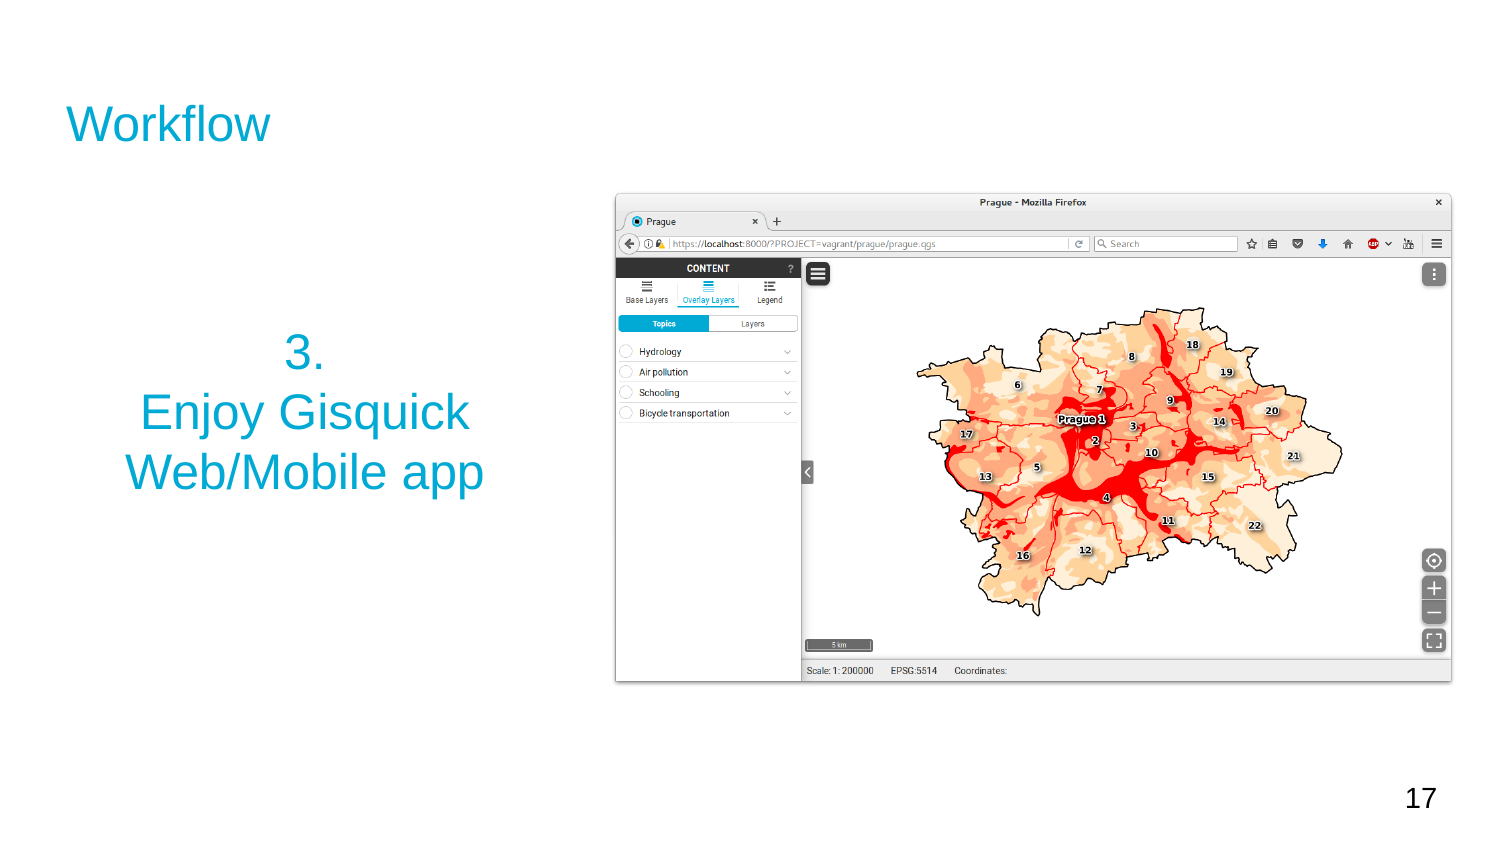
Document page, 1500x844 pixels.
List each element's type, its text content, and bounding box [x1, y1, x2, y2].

picture [609, 188, 1457, 688]
title Workflow [51, 72, 1449, 167]
slide_number <číslo> [1389, 764, 1480, 830]
title 3. Enjoy Gisquick Web/Mobile app [70, 328, 540, 516]
